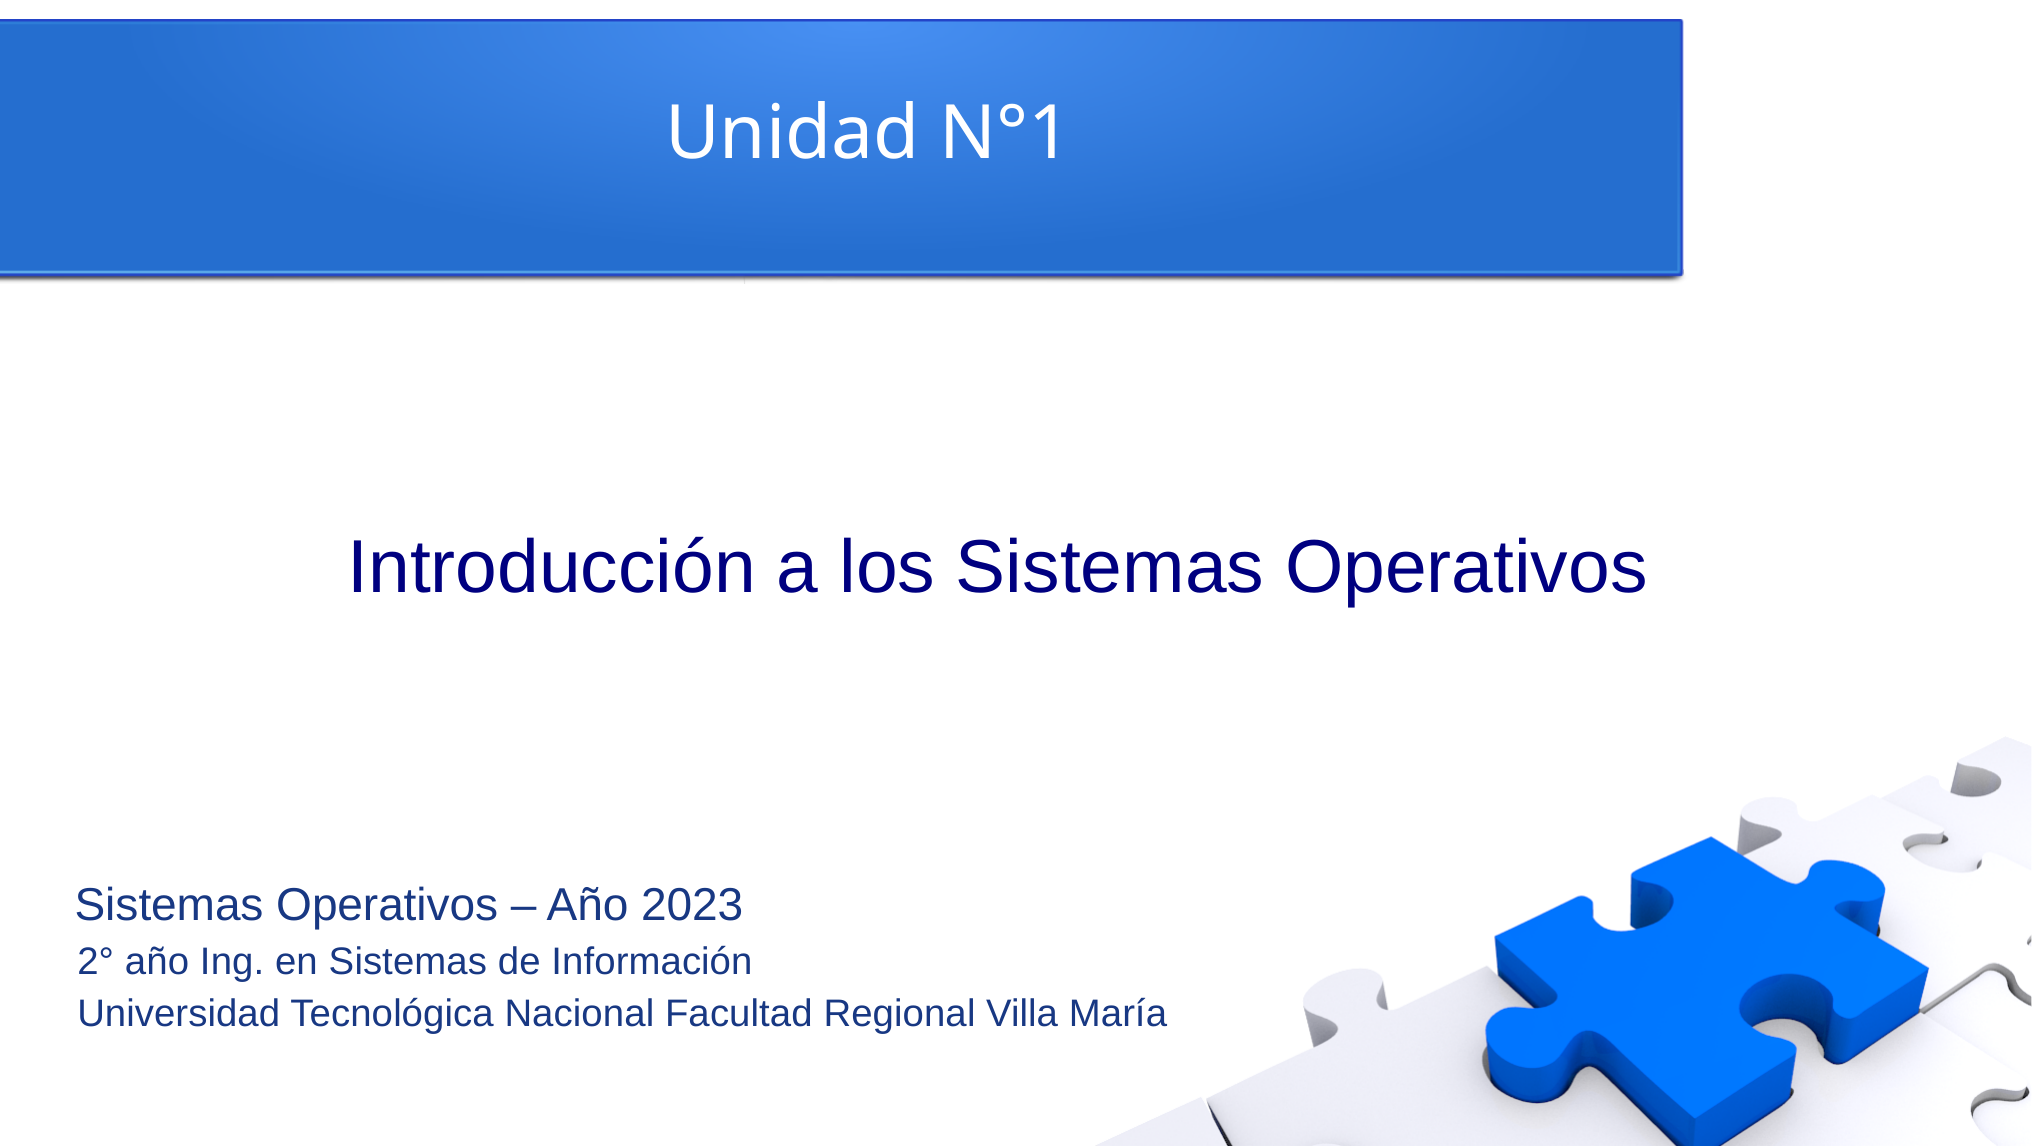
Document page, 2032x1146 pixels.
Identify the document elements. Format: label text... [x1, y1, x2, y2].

picture [0, 19, 1689, 284]
title Introducción a los Sistemas Operativos [177, 460, 1819, 674]
list Sistemas Operativos – Año 2023 2° año Ing. en Sistemas de Información Universidad Tecnológica Nacional Facultad Regional Villa María [23, 696, 1170, 1075]
picture [1071, 605, 2032, 1146]
text_box Unidad N°1 [59, 0, 1678, 268]
